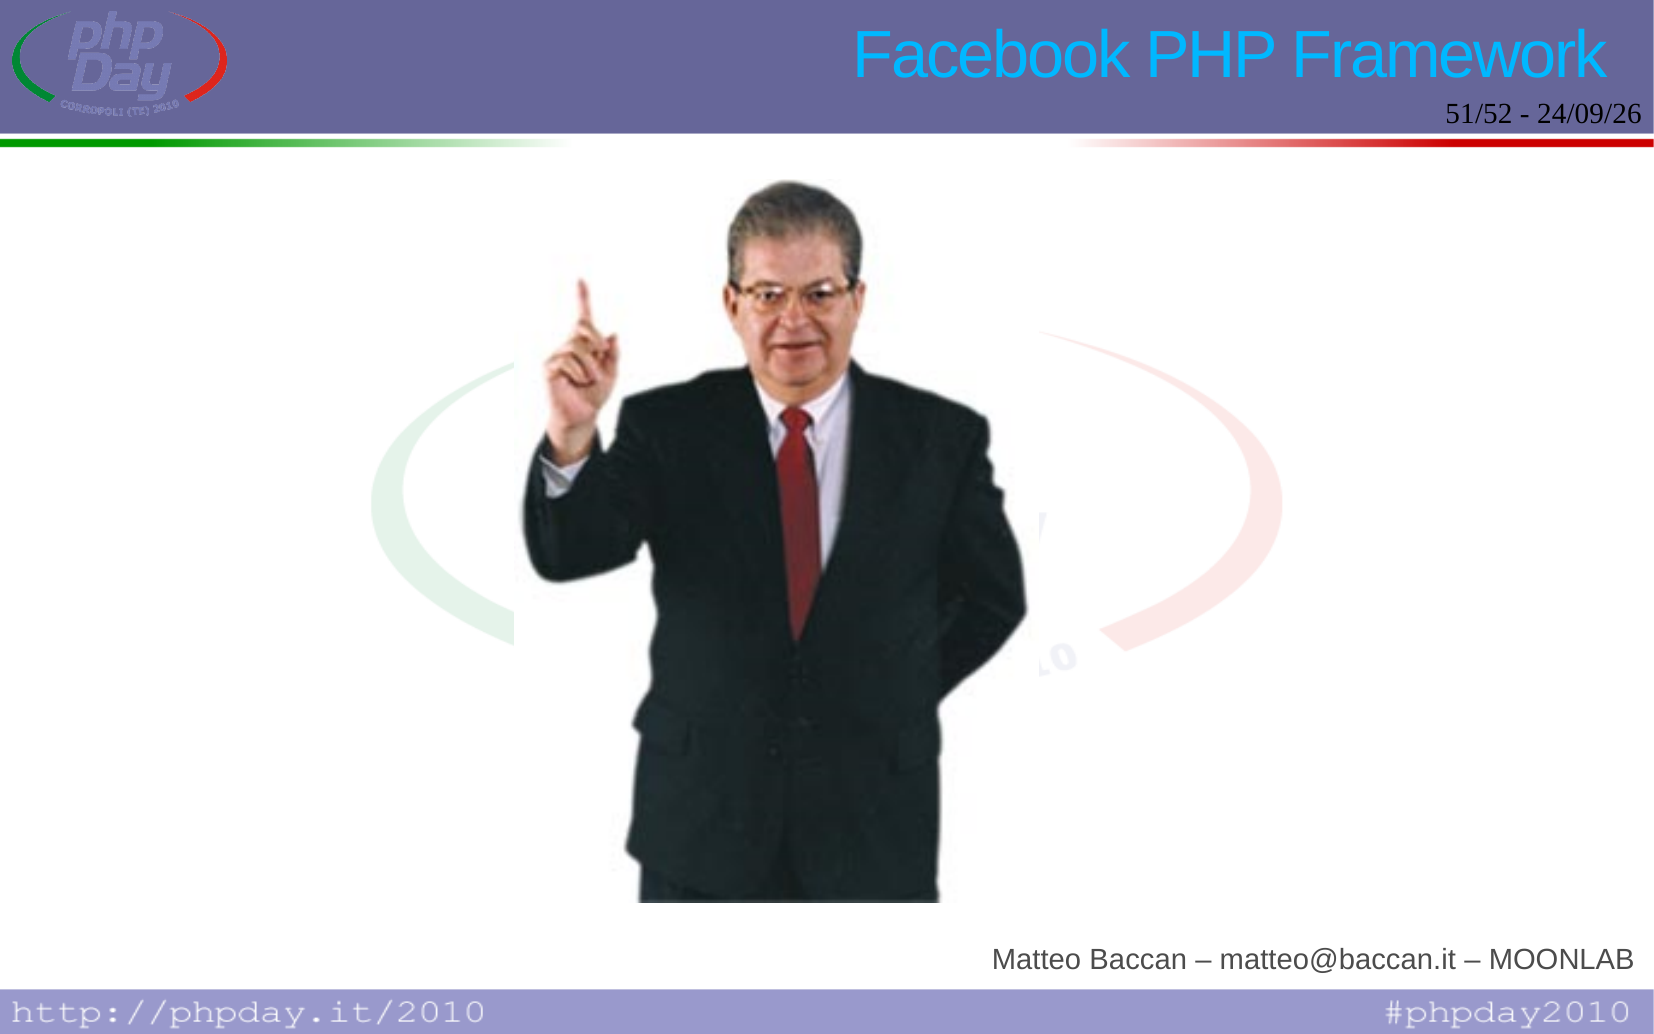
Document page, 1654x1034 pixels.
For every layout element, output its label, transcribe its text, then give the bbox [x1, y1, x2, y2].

title Facebook PHP Framework [132, 5, 1609, 103]
picture [0, 0, 1654, 1034]
